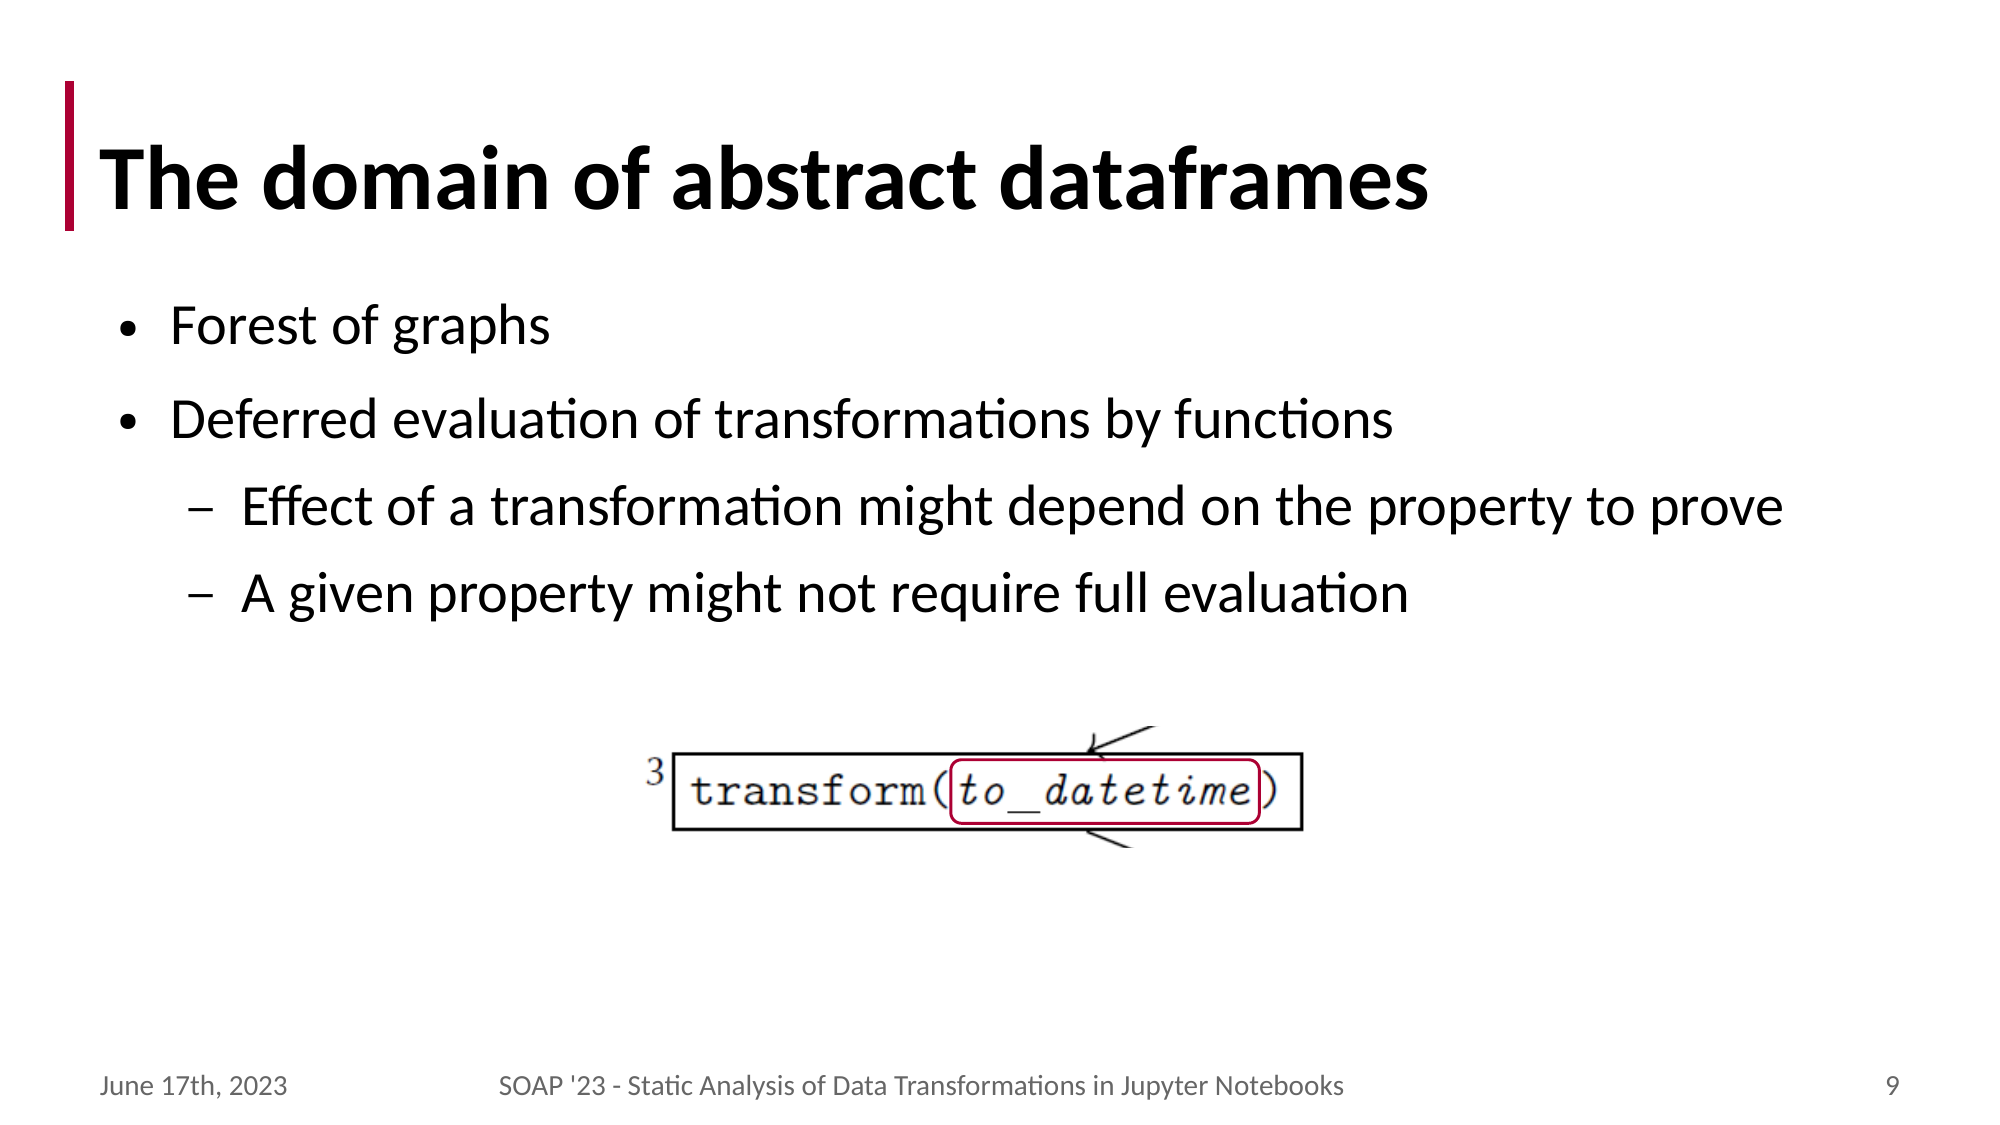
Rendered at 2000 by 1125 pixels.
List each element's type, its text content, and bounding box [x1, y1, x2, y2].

list Forest of graphs Deferred evaluation of transformations by functions Effect of a transformation might depend on the property to prove A given property might not require full evaluation [99, 300, 1900, 1027]
title The domain of abstract dataframes [99, 44, 1900, 233]
picture [618, 726, 1331, 848]
